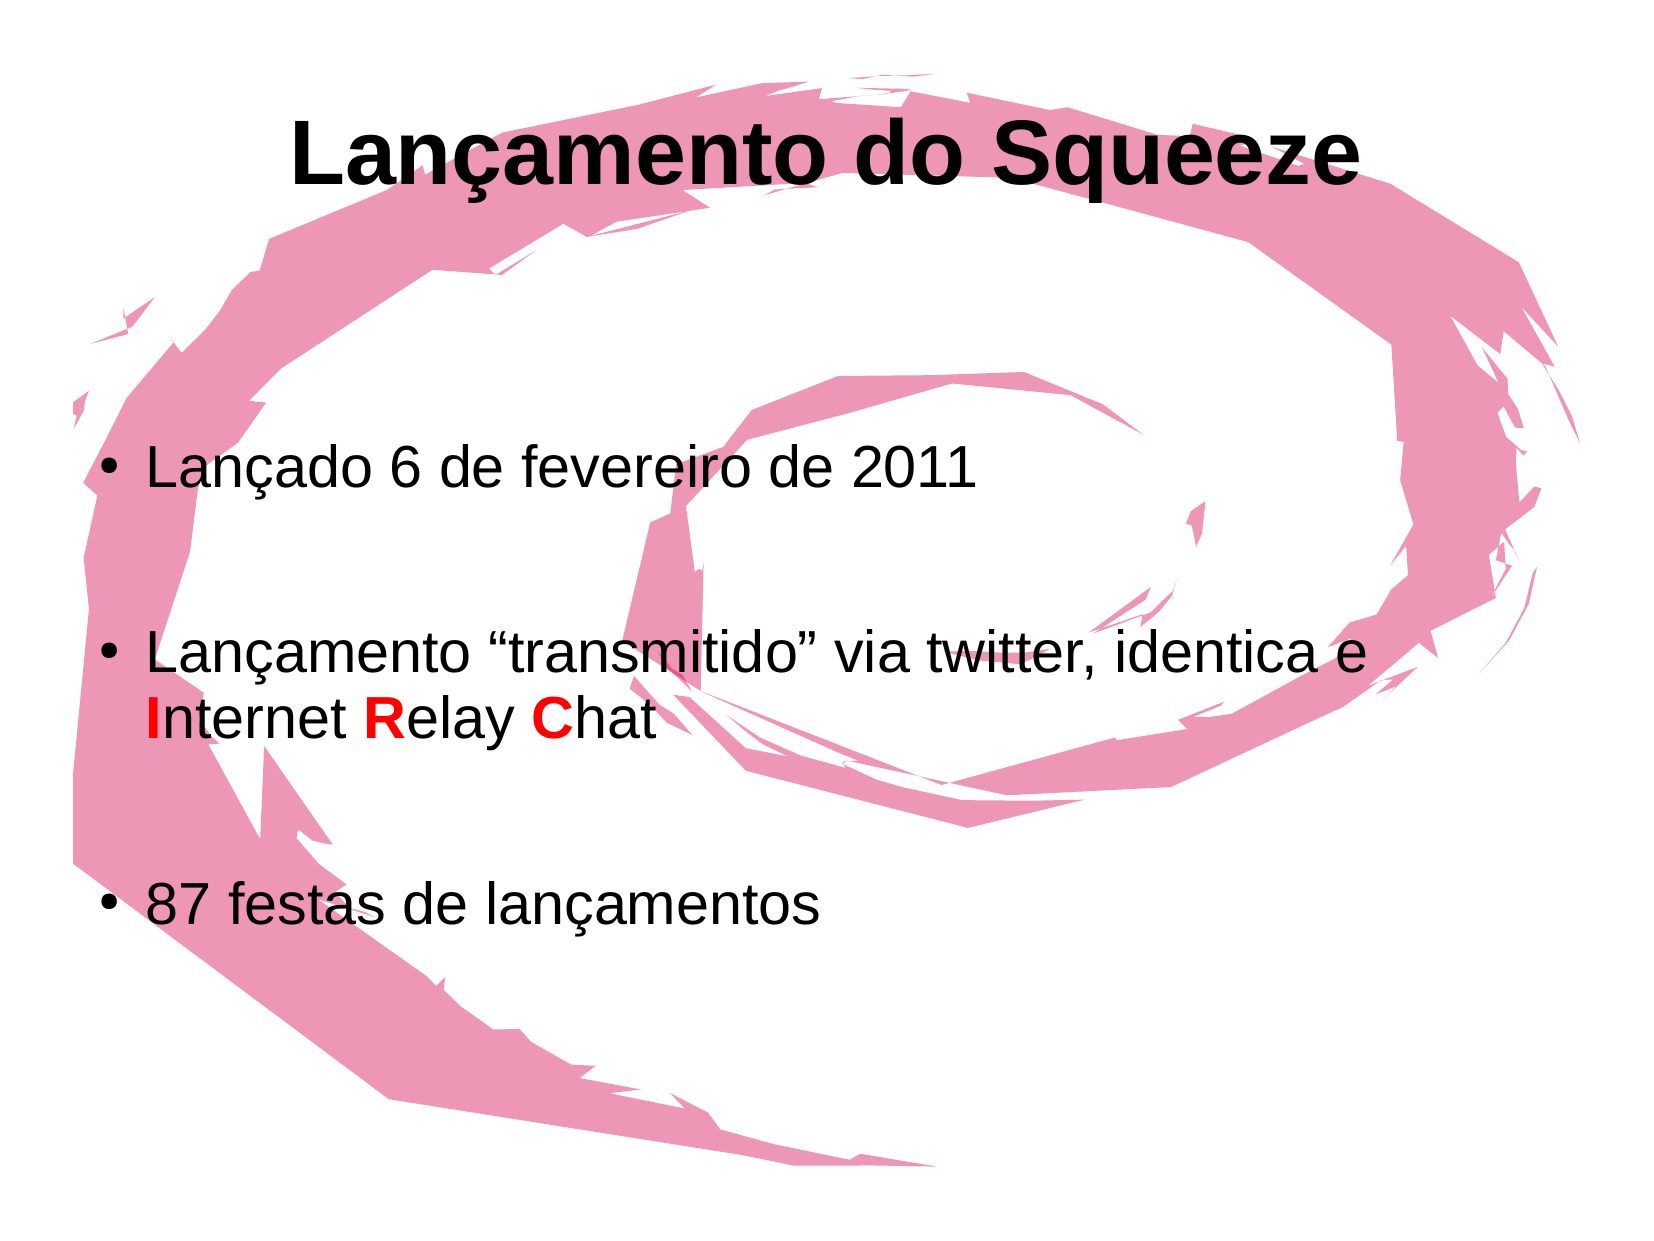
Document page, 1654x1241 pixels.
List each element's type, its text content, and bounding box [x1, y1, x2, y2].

title Lançamento do Squeeze [82, 49, 1571, 257]
list Lançado 6 de fevereiro de 2011 Lançamento “transmitido” via twitter, identica e Internet Relay Chat 87 festas de lançamentos [82, 433, 1571, 938]
